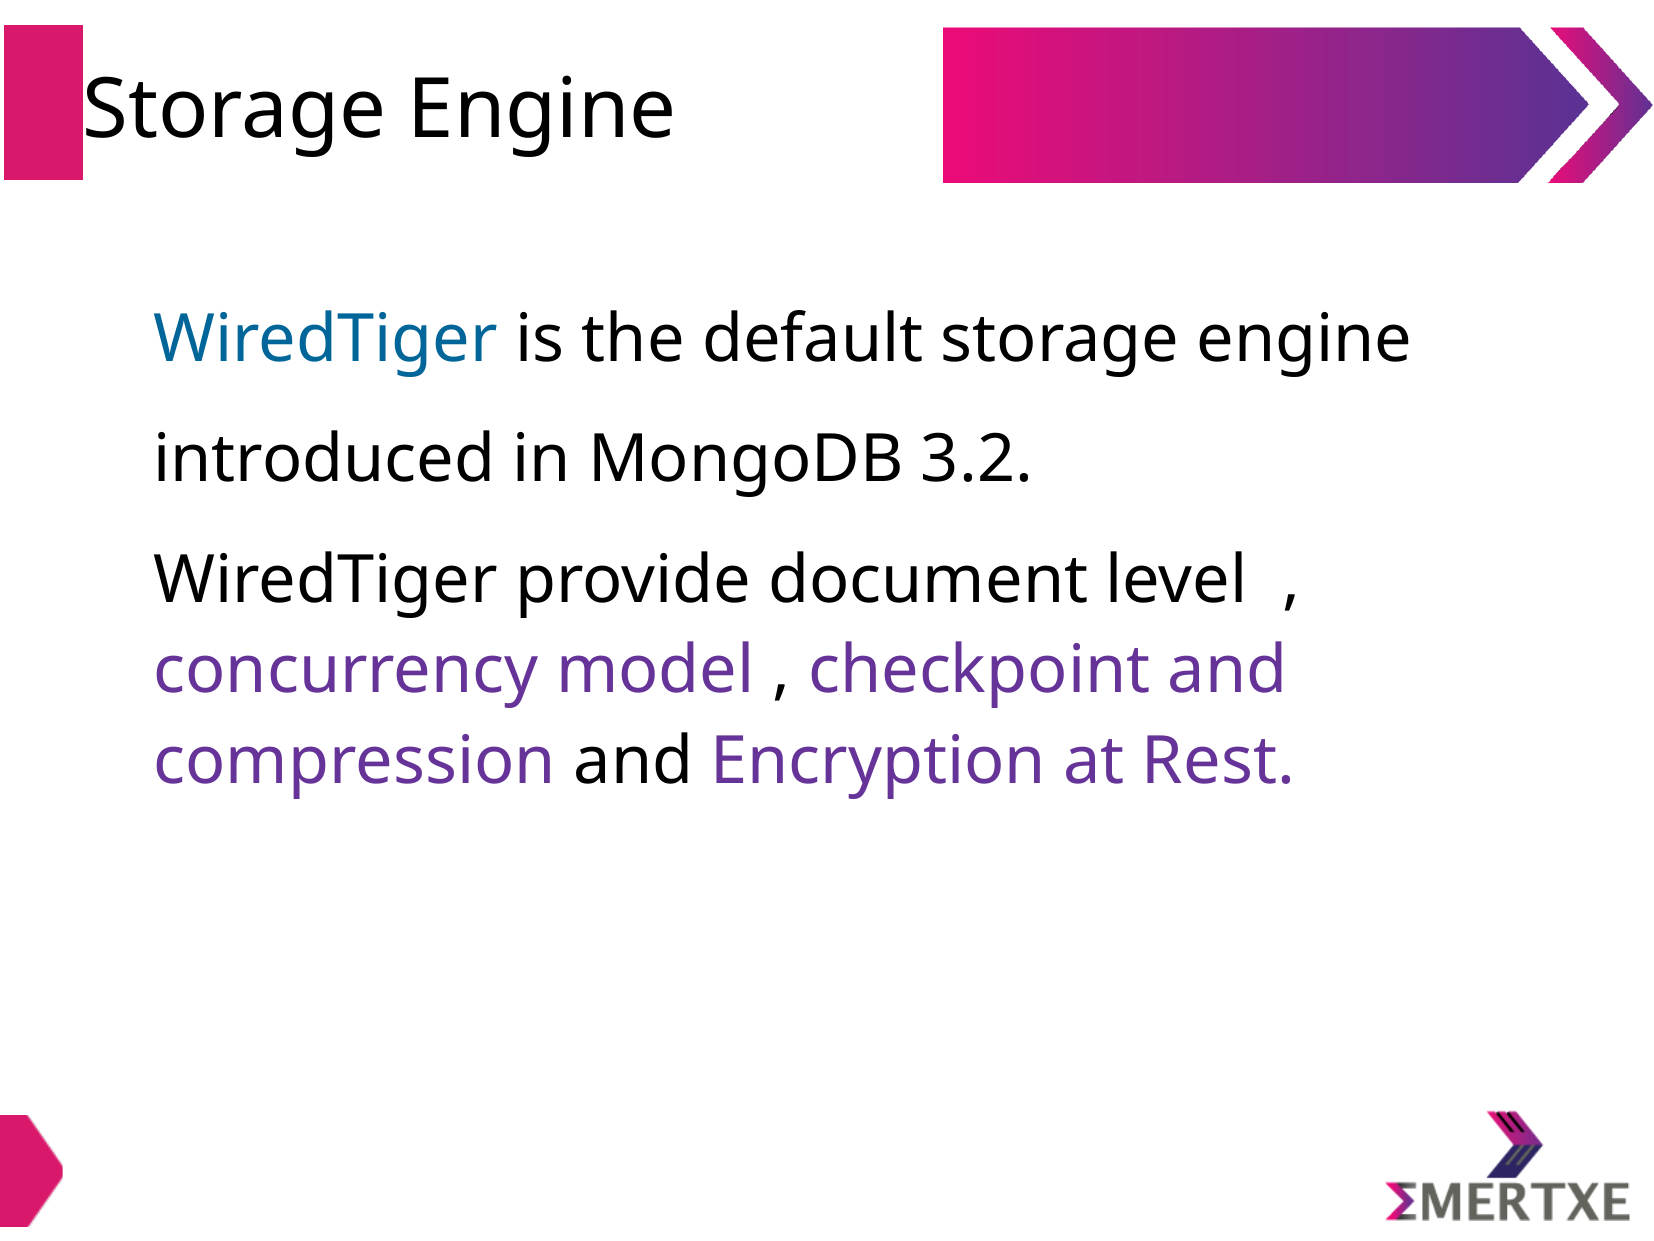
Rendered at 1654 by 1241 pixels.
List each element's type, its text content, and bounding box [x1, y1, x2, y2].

picture [1571, 27, 1653, 183]
list WiredTiger is the default storage engine introduced in MongoDB 3.2. WiredTiger provide document level , concurrency model , checkpoint and compression and Encryption at Rest. [82, 290, 1571, 1010]
picture [1385, 1107, 1631, 1221]
title Storage Engine [82, 2, 1571, 210]
